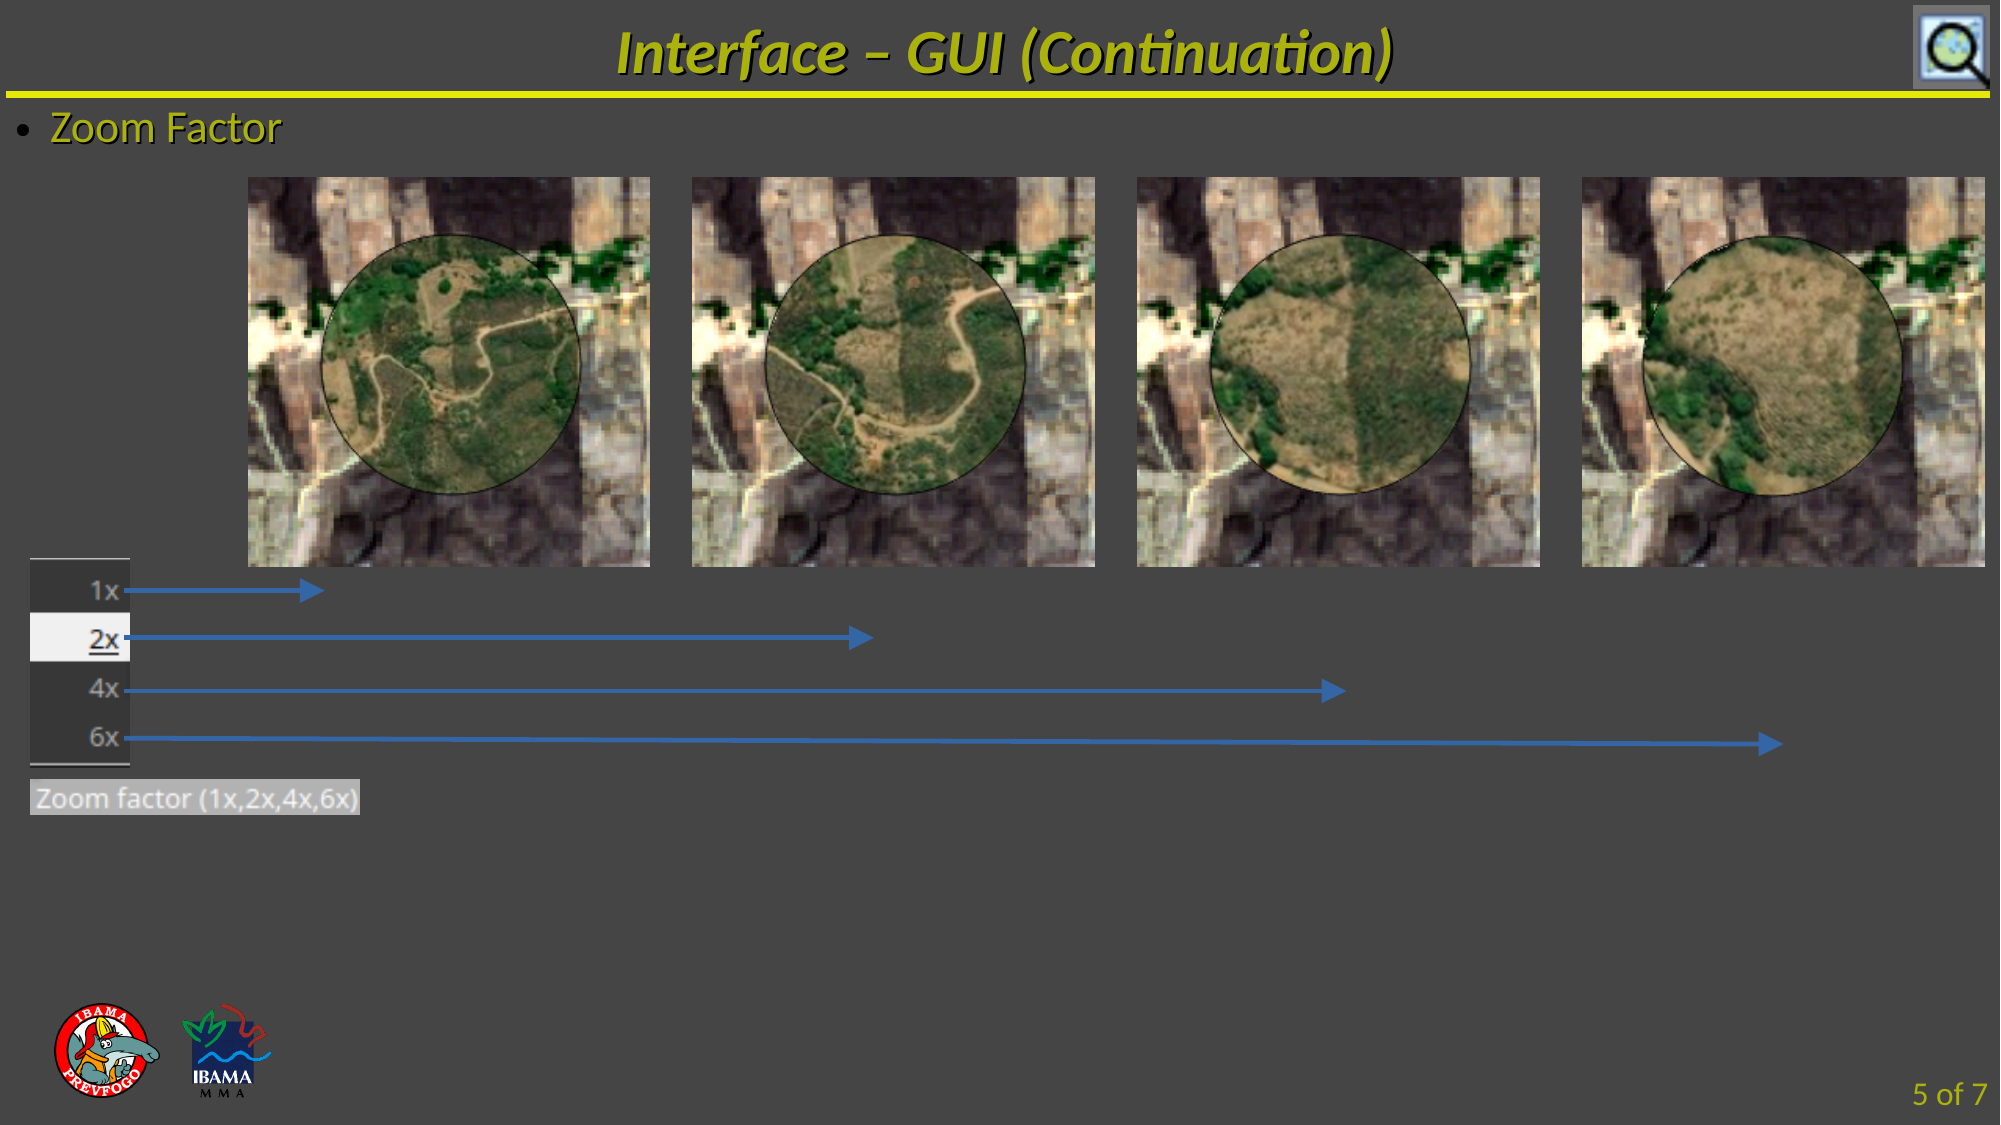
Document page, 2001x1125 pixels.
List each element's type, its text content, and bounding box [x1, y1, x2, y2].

picture [54, 1003, 160, 1098]
picture [1137, 177, 1540, 567]
picture [30, 779, 360, 815]
picture [30, 558, 130, 768]
picture [692, 177, 1095, 567]
text_box <número> of 7 [1757, 1080, 1989, 1125]
subtitle Interface – GUI (Continuation) [9, 11, 2000, 95]
picture [173, 1003, 272, 1098]
text_box Zoom Factor [0, 101, 2000, 179]
picture [1582, 177, 1985, 567]
picture [1913, 5, 1990, 89]
picture [248, 177, 650, 567]
